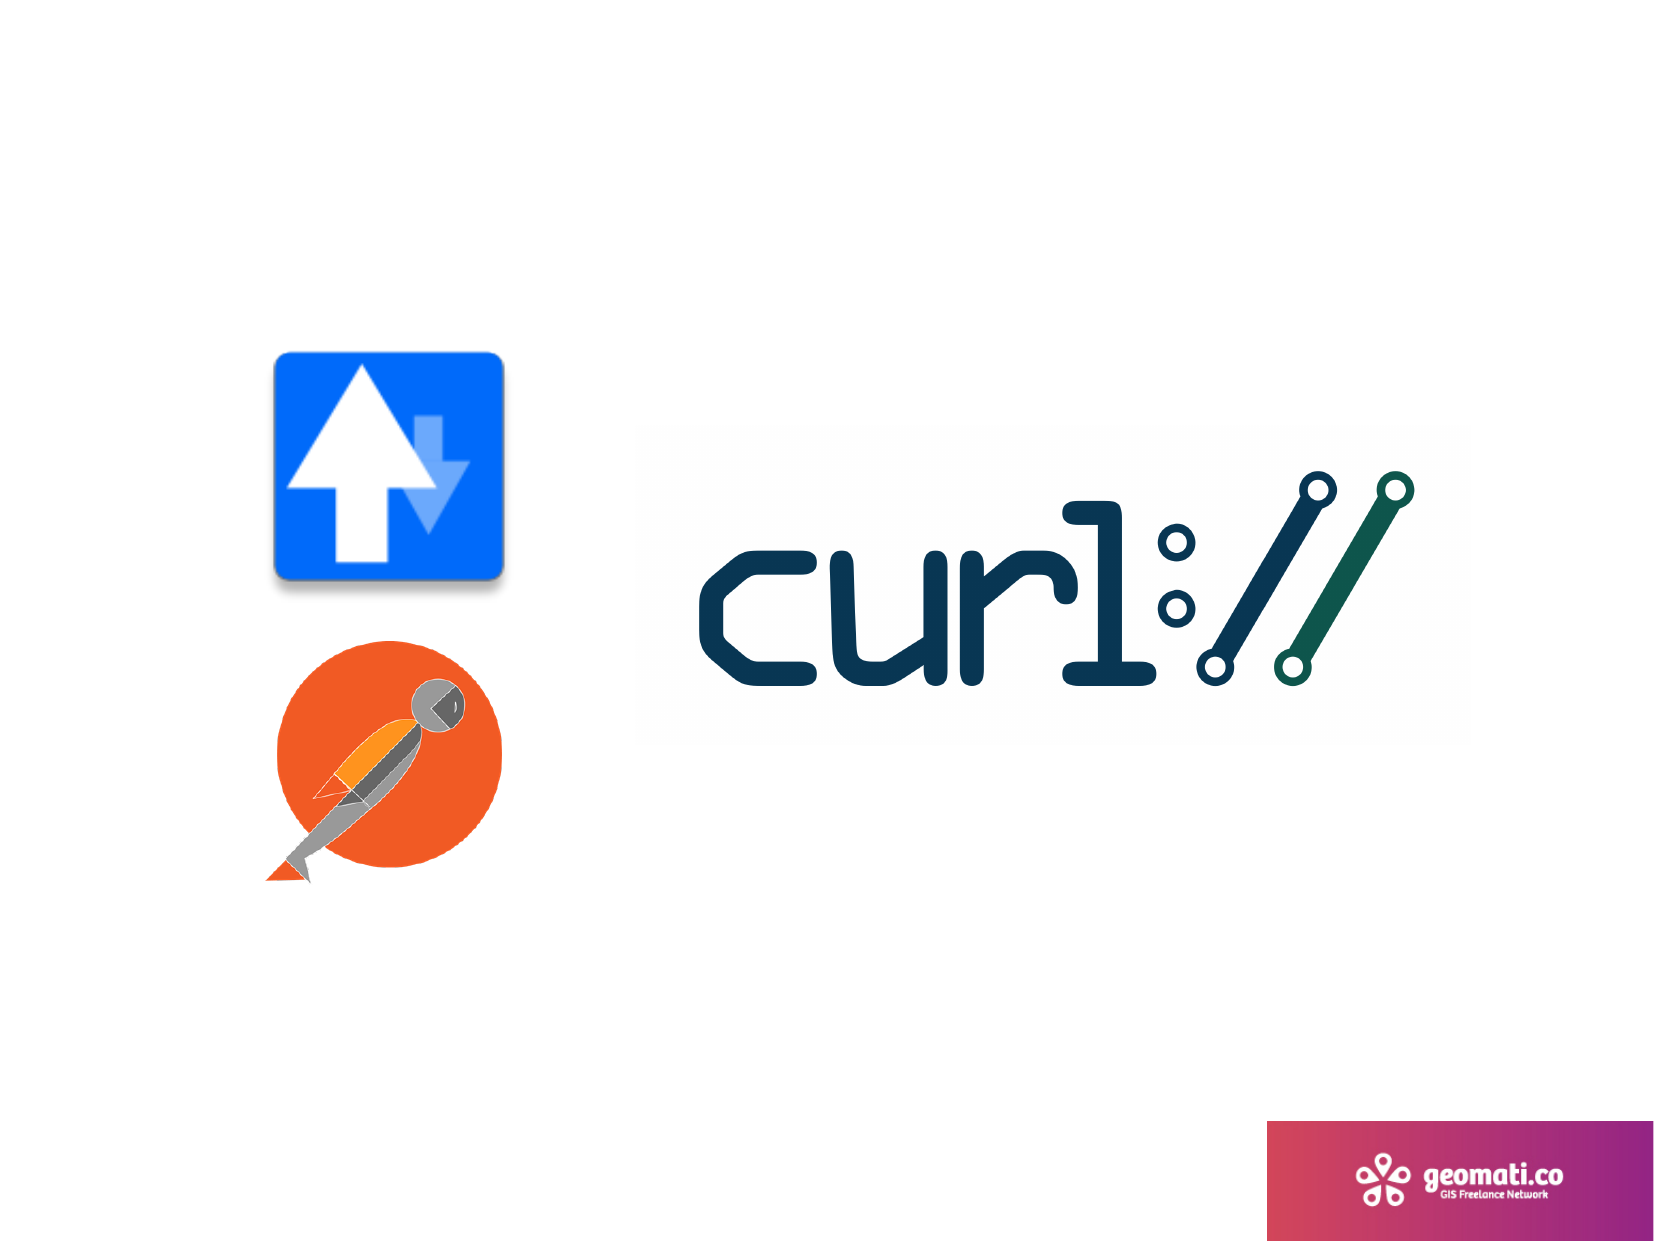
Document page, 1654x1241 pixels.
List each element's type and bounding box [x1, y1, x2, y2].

picture [265, 641, 502, 885]
picture [635, 425, 1471, 745]
picture [1267, 1121, 1654, 1241]
picture [253, 330, 526, 603]
